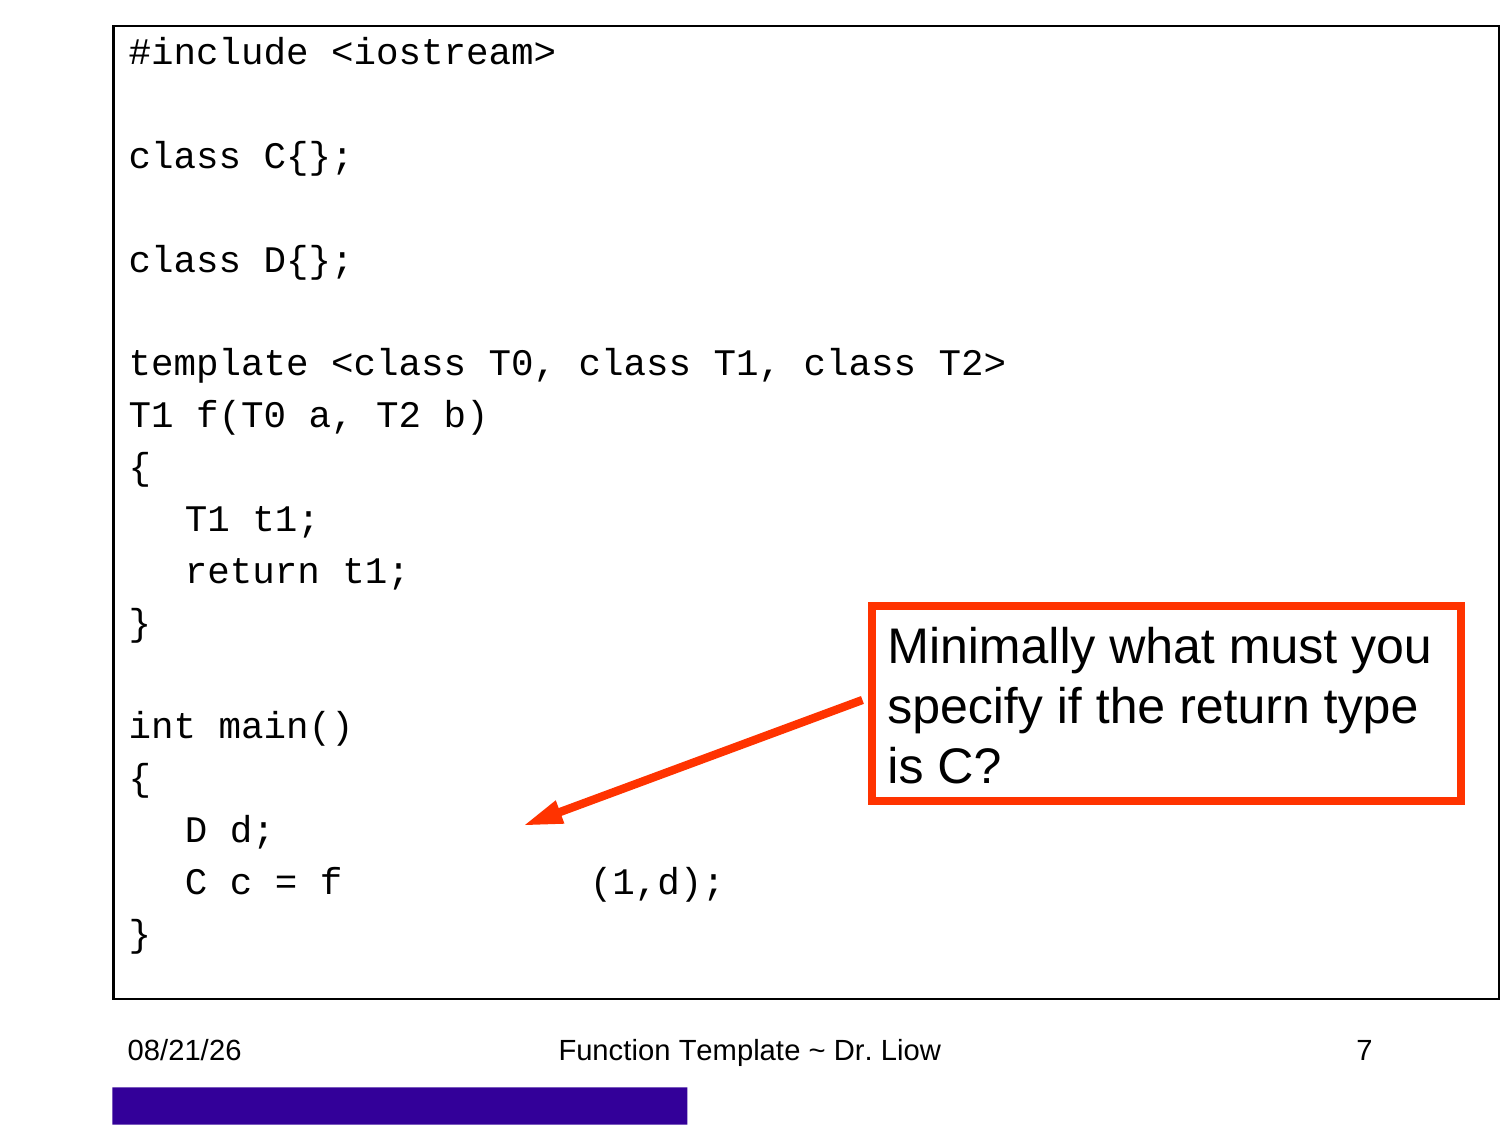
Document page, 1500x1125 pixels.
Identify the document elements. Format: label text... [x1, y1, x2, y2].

text_box Minimally what must you specify if the return type is C? [872, 605, 1462, 801]
list #include <iostream> class C{}; class D{}; template <class T0, class T1, class T2> T1 f(T0 a, T2 b) { T1 t1; return t1; } int main() { D d; C c = f <int,C> (1,d); } [113, 25, 1499, 999]
